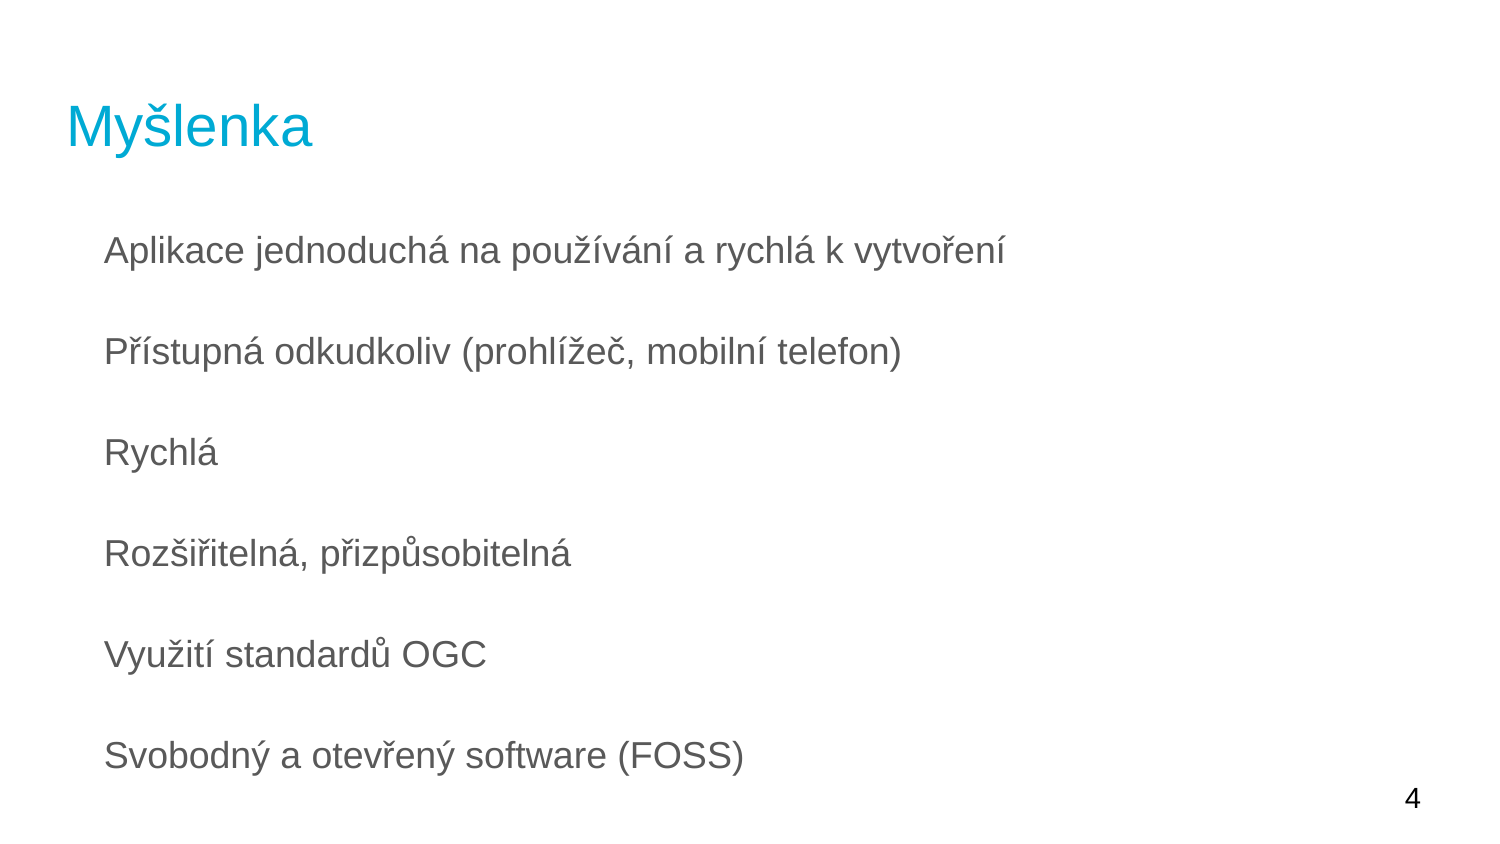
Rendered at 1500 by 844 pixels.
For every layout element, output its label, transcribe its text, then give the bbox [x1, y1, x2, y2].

slide_number <číslo> [1389, 764, 1480, 830]
title Myšlenka [51, 72, 1449, 167]
list Aplikace jednoduchá na používání a rychlá k vytvoření Přístupná odkudkoliv (prohlížeč, mobilní telefon) Rychlá Rozšiřitelná, přizpůsobitelná Využití standardů OGC Svobodný a otevřený software (FOSS) [51, 189, 1301, 750]
